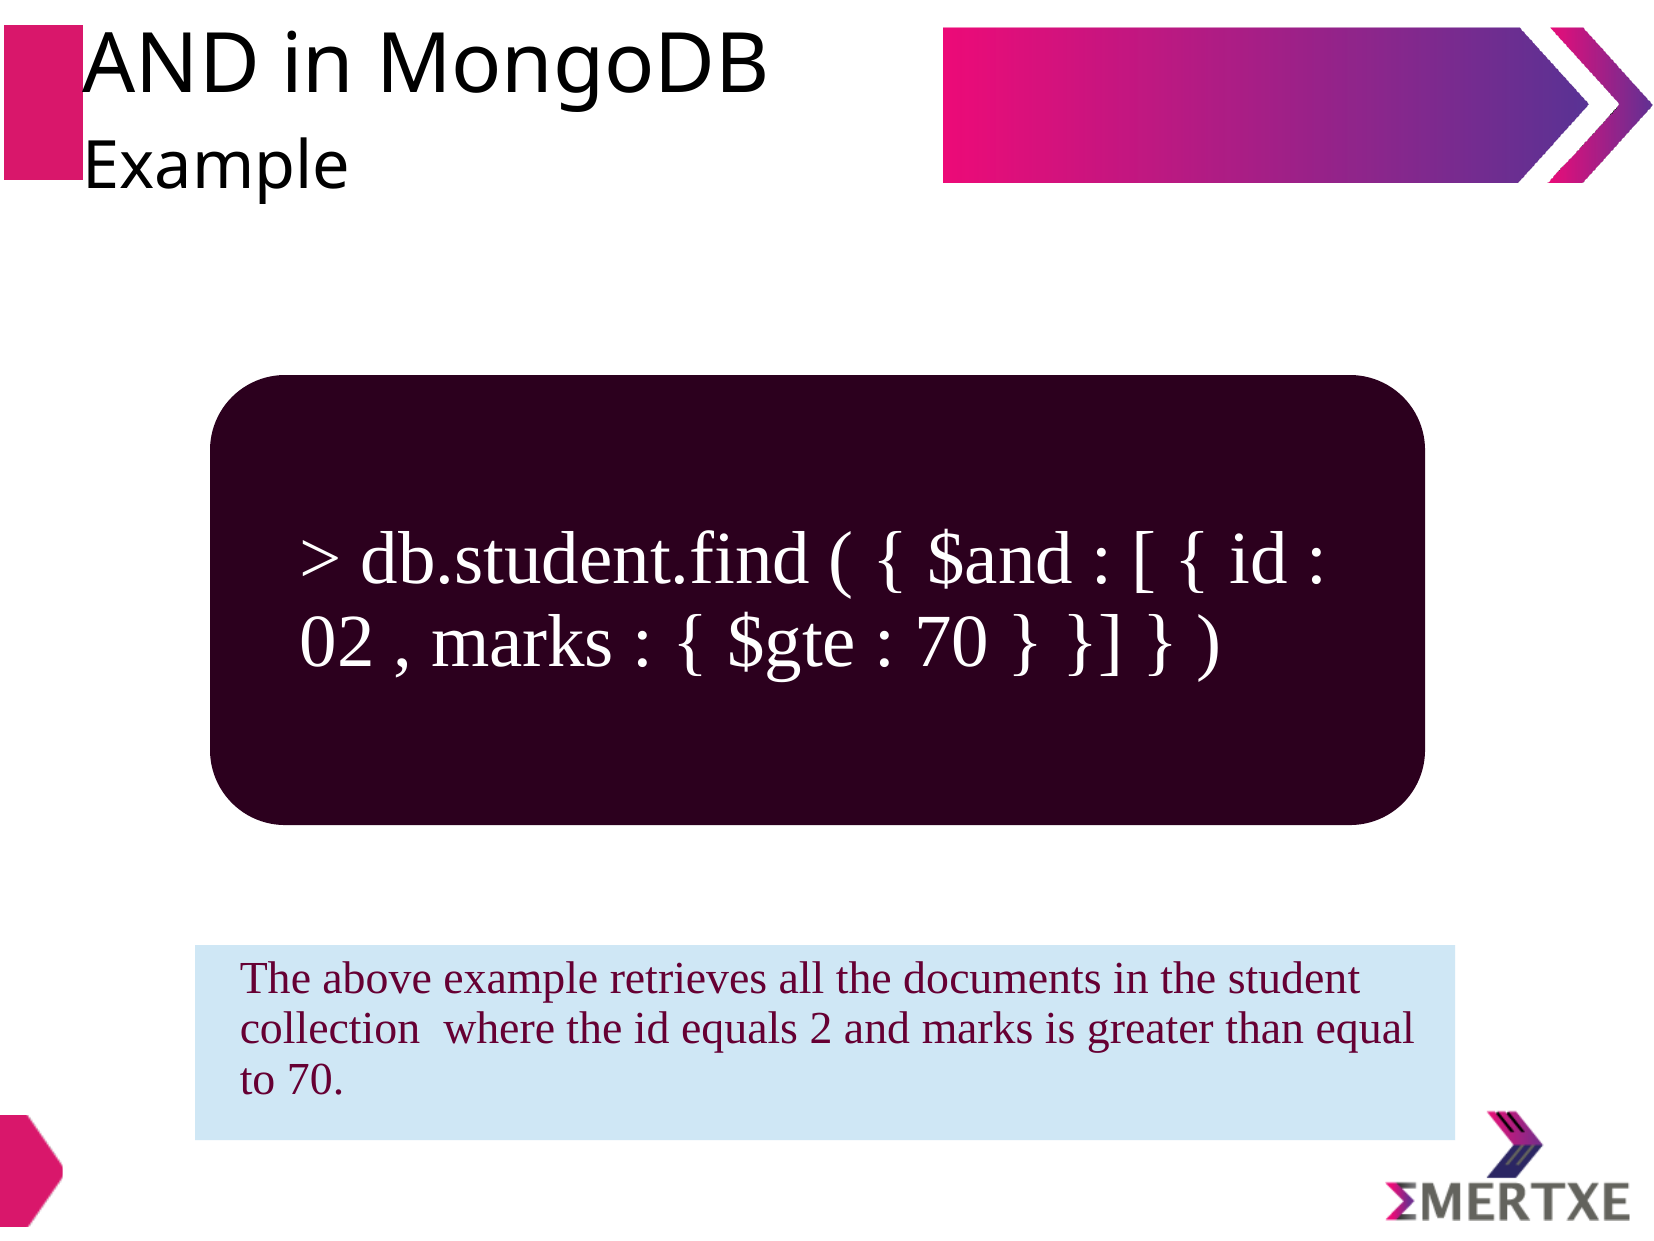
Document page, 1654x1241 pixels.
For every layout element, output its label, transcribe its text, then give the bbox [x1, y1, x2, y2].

picture [1571, 27, 1653, 183]
text_box [195, 945, 1456, 1141]
title AND in MongoDB Example [82, 2, 1571, 210]
text_box > db.student.find ( { $and : [ { id : 02 , marks : { $gte : 70 } }] } ) [285, 509, 1381, 775]
text_box [210, 375, 1426, 826]
picture [1385, 1107, 1631, 1221]
text_box The above example retrieves all the documents in the student collection where the id equals 2 and marks is greater than equal to 70. [225, 945, 1441, 1113]
